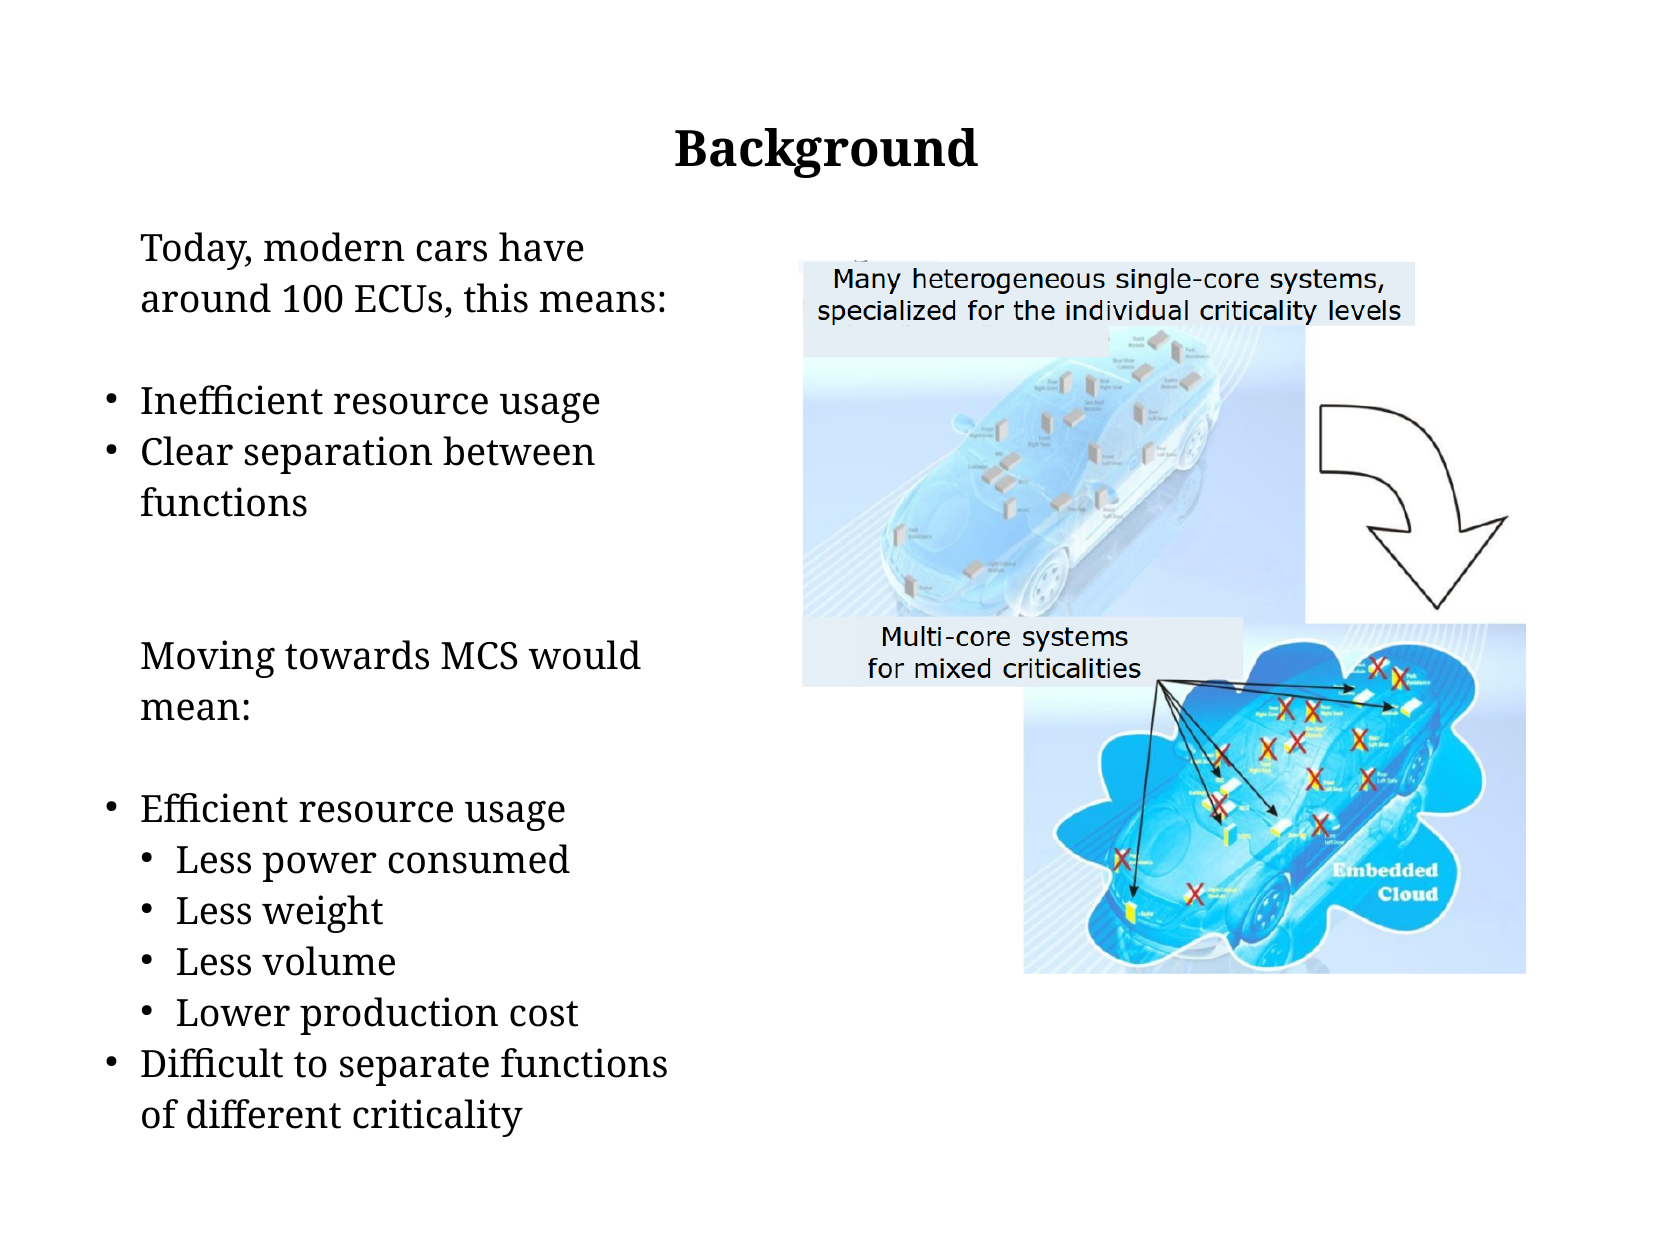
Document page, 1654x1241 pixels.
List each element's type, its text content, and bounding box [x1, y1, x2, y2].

title Background [82, 43, 1571, 251]
text_box Today, modern cars have around 100 ECUs, this means: Inefficient resource usage Clear separation between functions Moving towards MCS would mean: Efficient resource usage Less power consumed Less weight Less volume Lower production cost Difficult to separate functions of different criticality [90, 213, 691, 1218]
picture [798, 260, 1531, 980]
